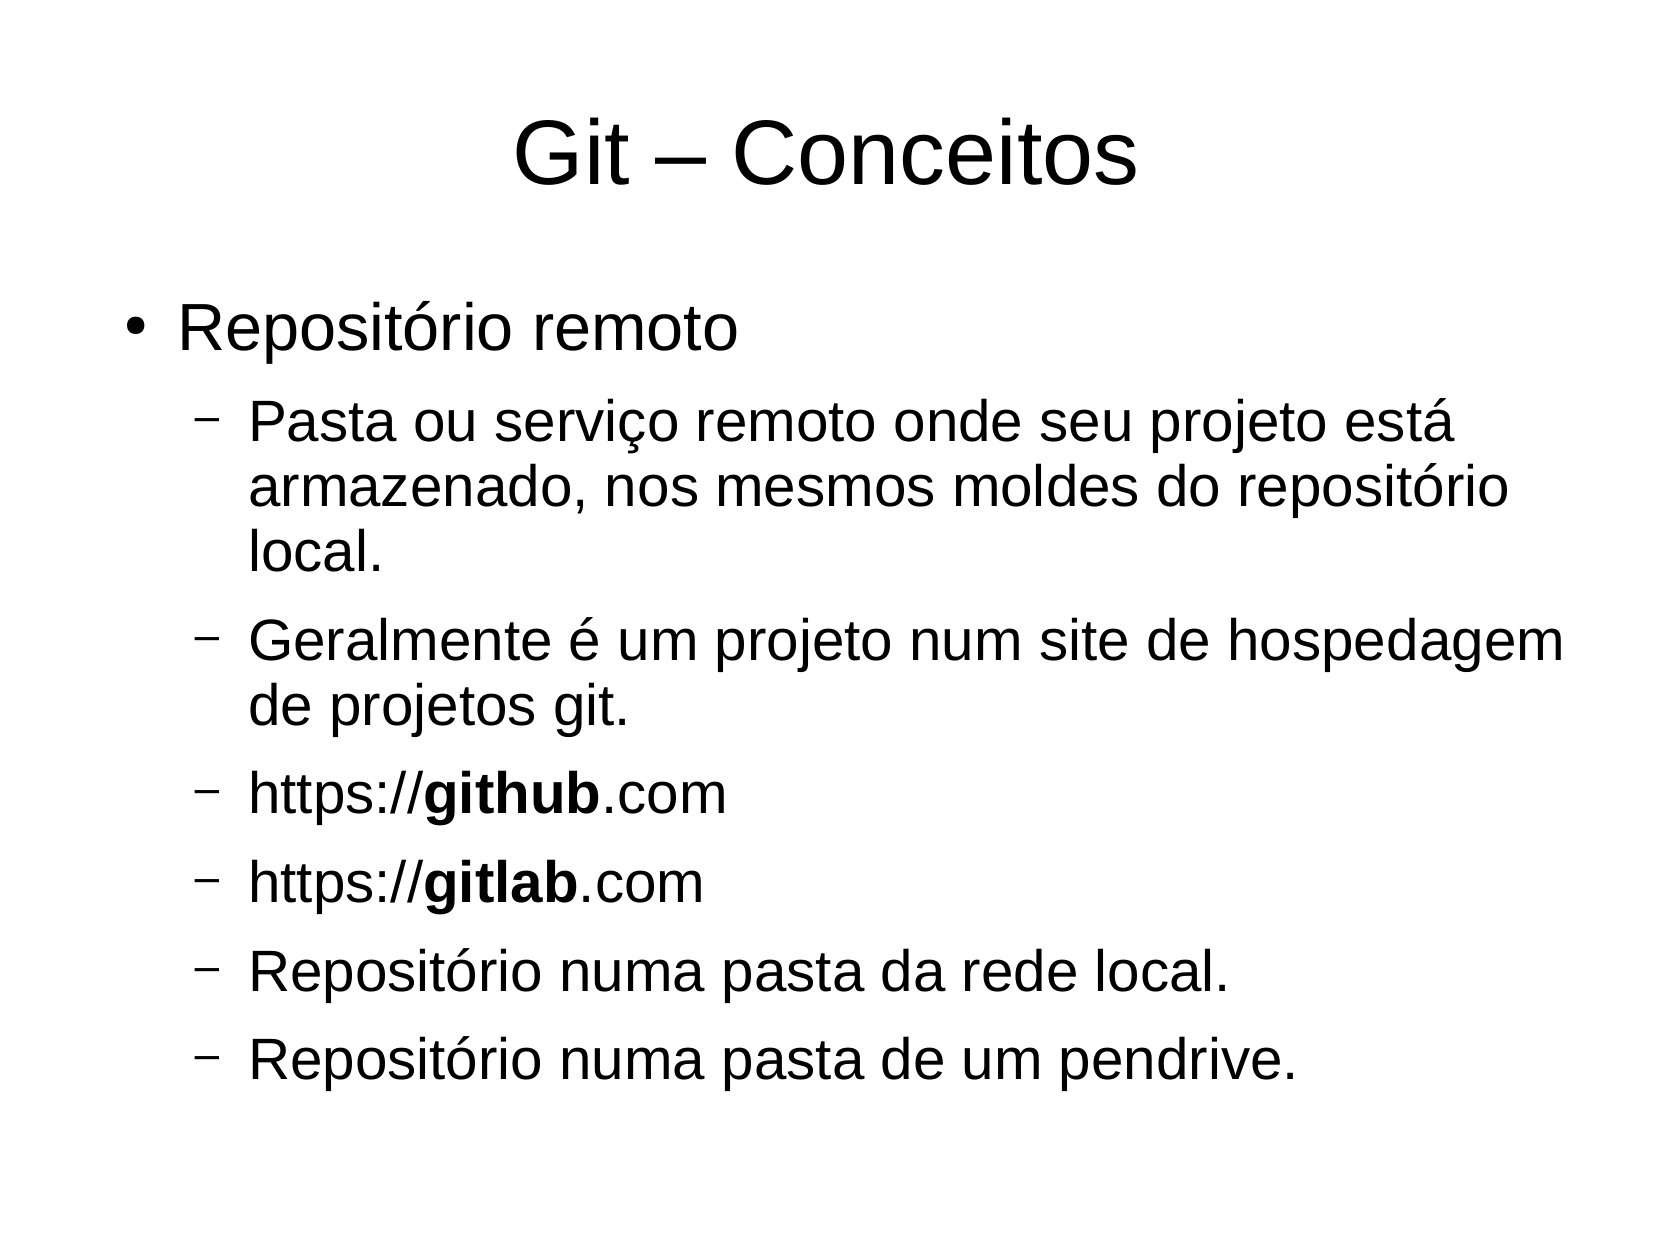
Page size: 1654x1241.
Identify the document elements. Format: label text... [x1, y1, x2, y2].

list Repositório remoto Pasta ou serviço remoto onde seu projeto está armazenado, nos mesmos moldes do repositório local. Geralmente é um projeto num site de hospedagem de projetos git. https://github.com https://gitlab.com Repositório numa pasta da rede local. Repositório numa pasta de um pendrive. [106, 290, 1572, 1158]
title Git – Conceitos [82, 49, 1571, 257]
